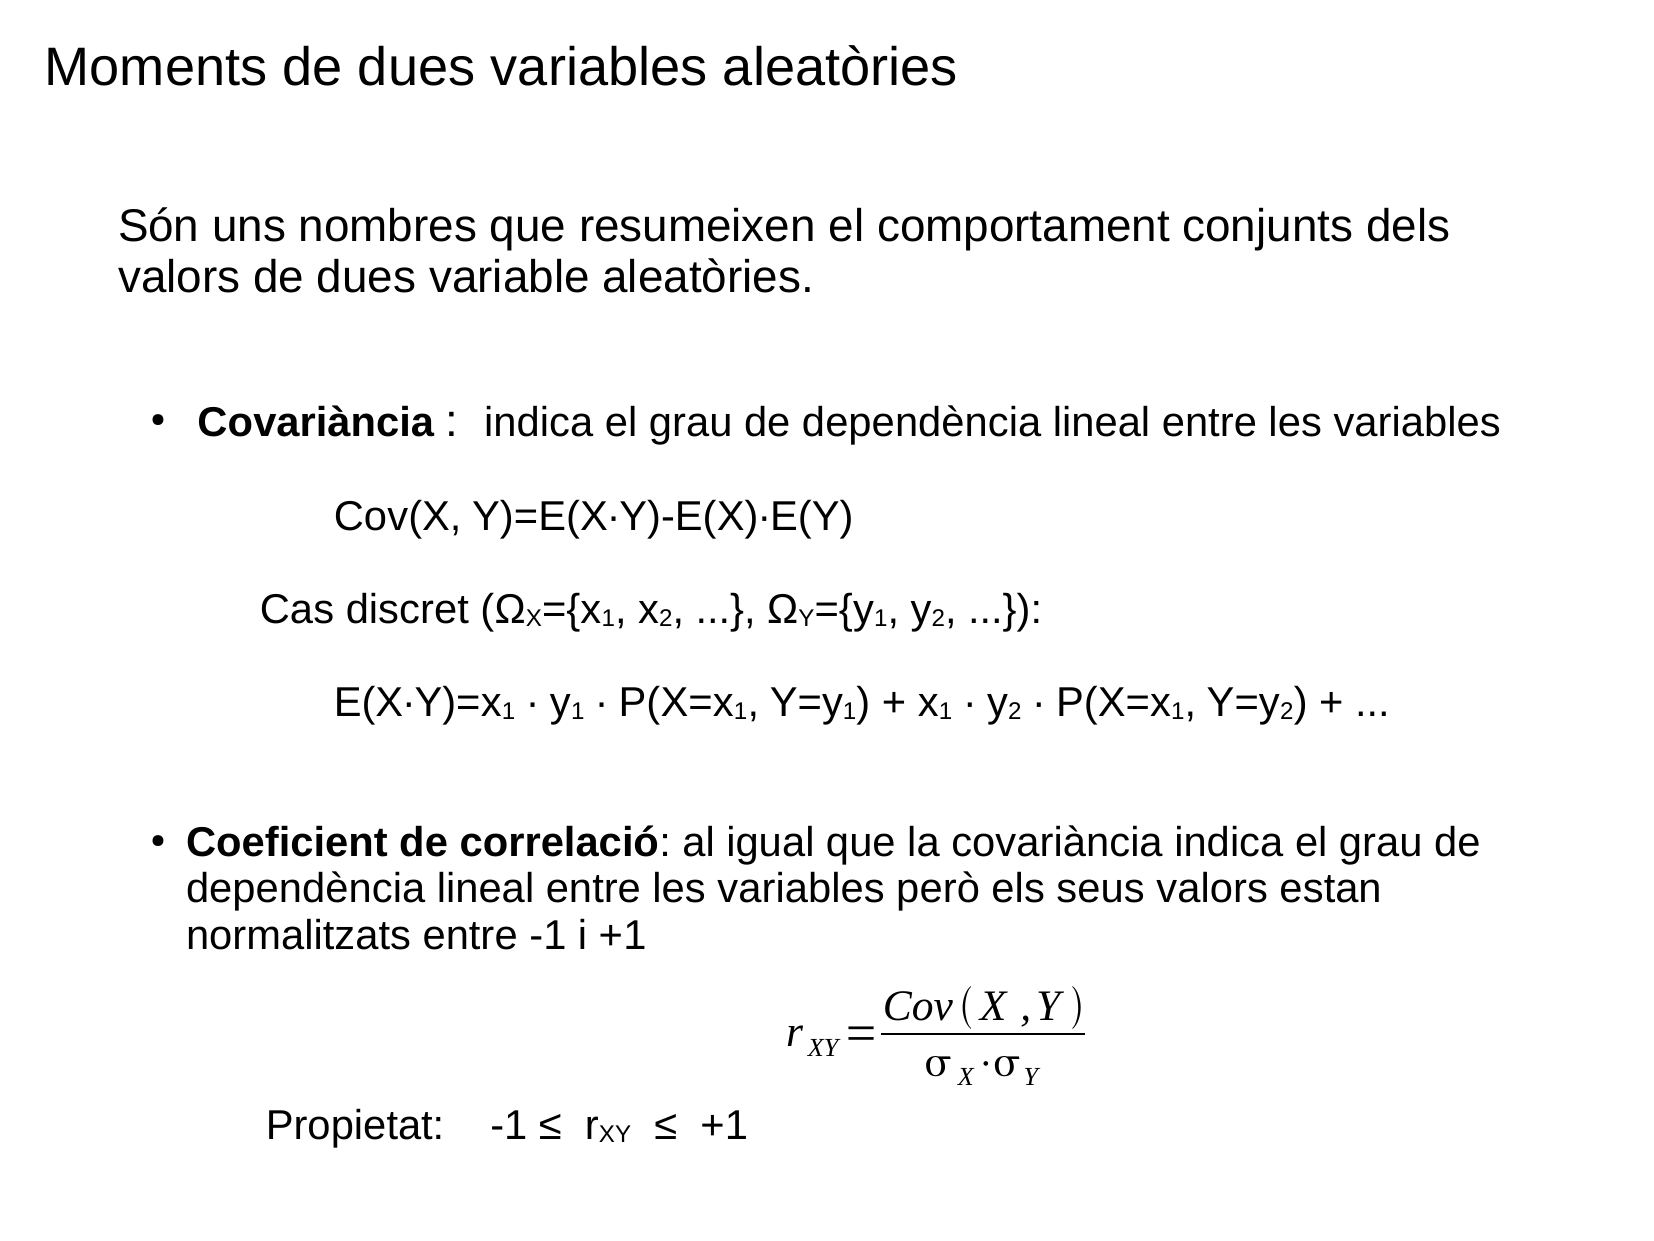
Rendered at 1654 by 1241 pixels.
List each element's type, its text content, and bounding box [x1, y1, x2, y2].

chart [778, 981, 1093, 1093]
text_box Moments de dues variables aleatòries Són uns nombres que resumeixen el comportament conjunts dels valors de dues variable aleatòries. Covariància : indica el grau de dependència lineal entre les variables Cov(X, Y)=E(X∙Y)-E(X)∙E(Y) Cas discret (ΩX={x1, x2, ...}, ΩY={y1, y2, ...}): E(X∙Y)=x1 ∙ y1 ∙ P(X=x1, Y=y1) + x1 ∙ y2 ∙ P(X=x1, Y=y2) + ... Coeficient de correlació: al igual que la covariància indica el grau de dependència lineal entre les variables però els seus valors estan normalitzats entre -1 i +1 Propietat: -1 ≤ rXY ≤ +1 [29, 29, 1595, 1202]
